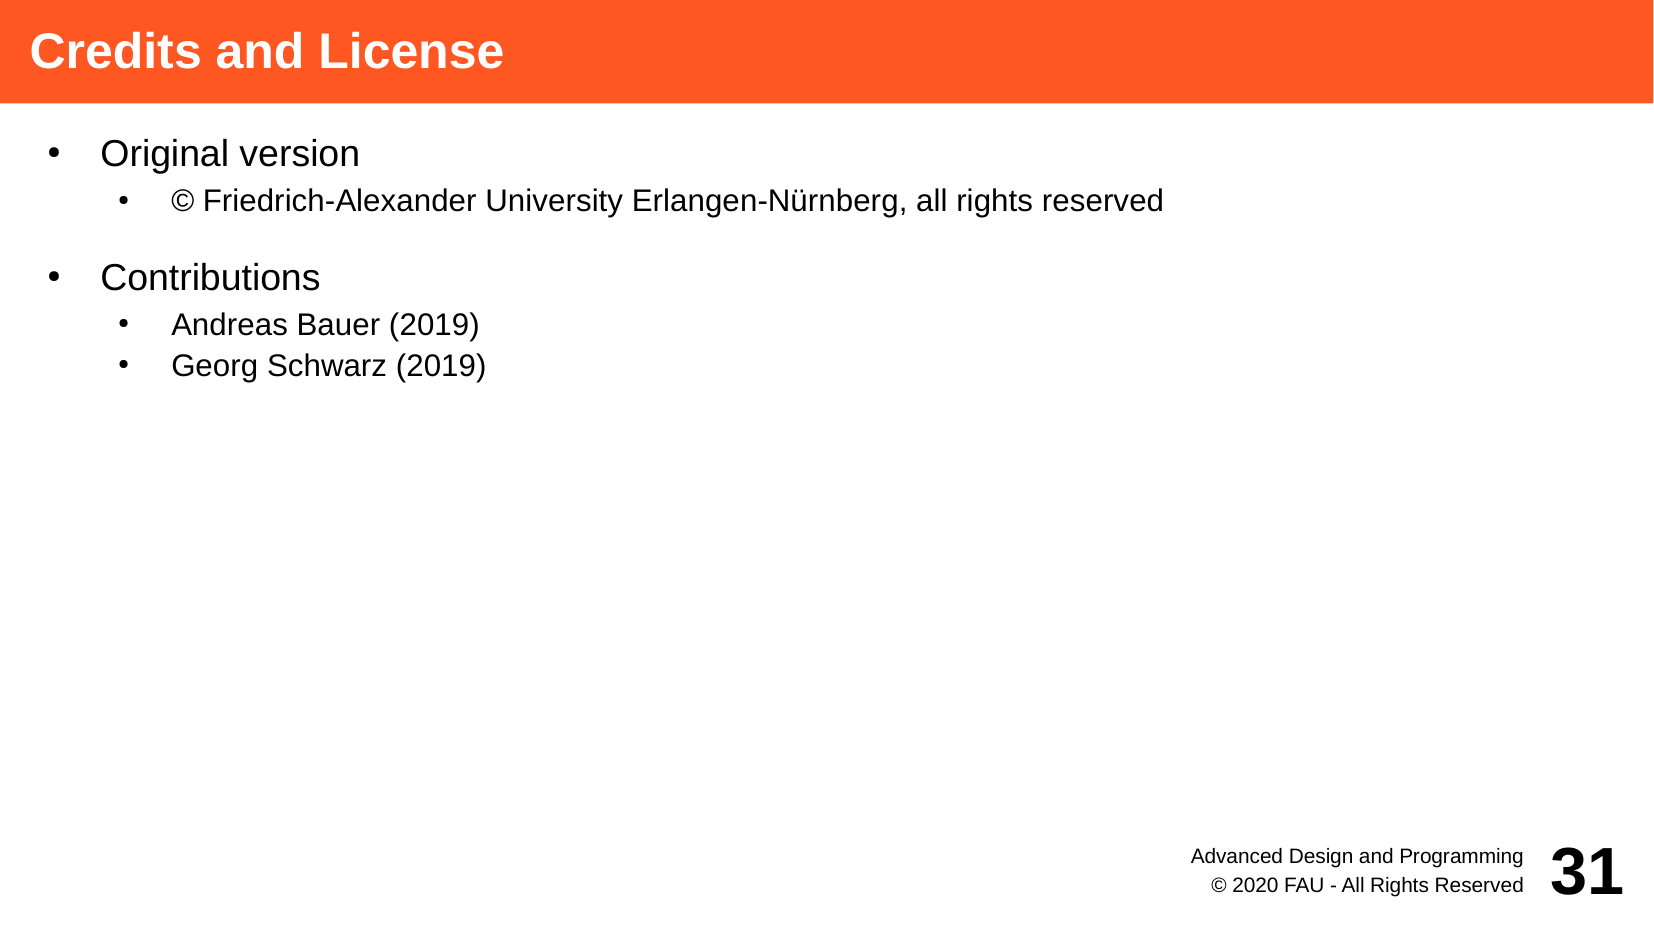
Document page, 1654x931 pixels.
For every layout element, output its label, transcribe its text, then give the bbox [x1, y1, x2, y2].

list Original version © Friedrich-Alexander University Erlangen-Nürnberg, all rights reserved Contributions Andreas Bauer (2019) Georg Schwarz (2019) [29, 132, 1625, 813]
title Credits and License [0, 0, 1654, 104]
